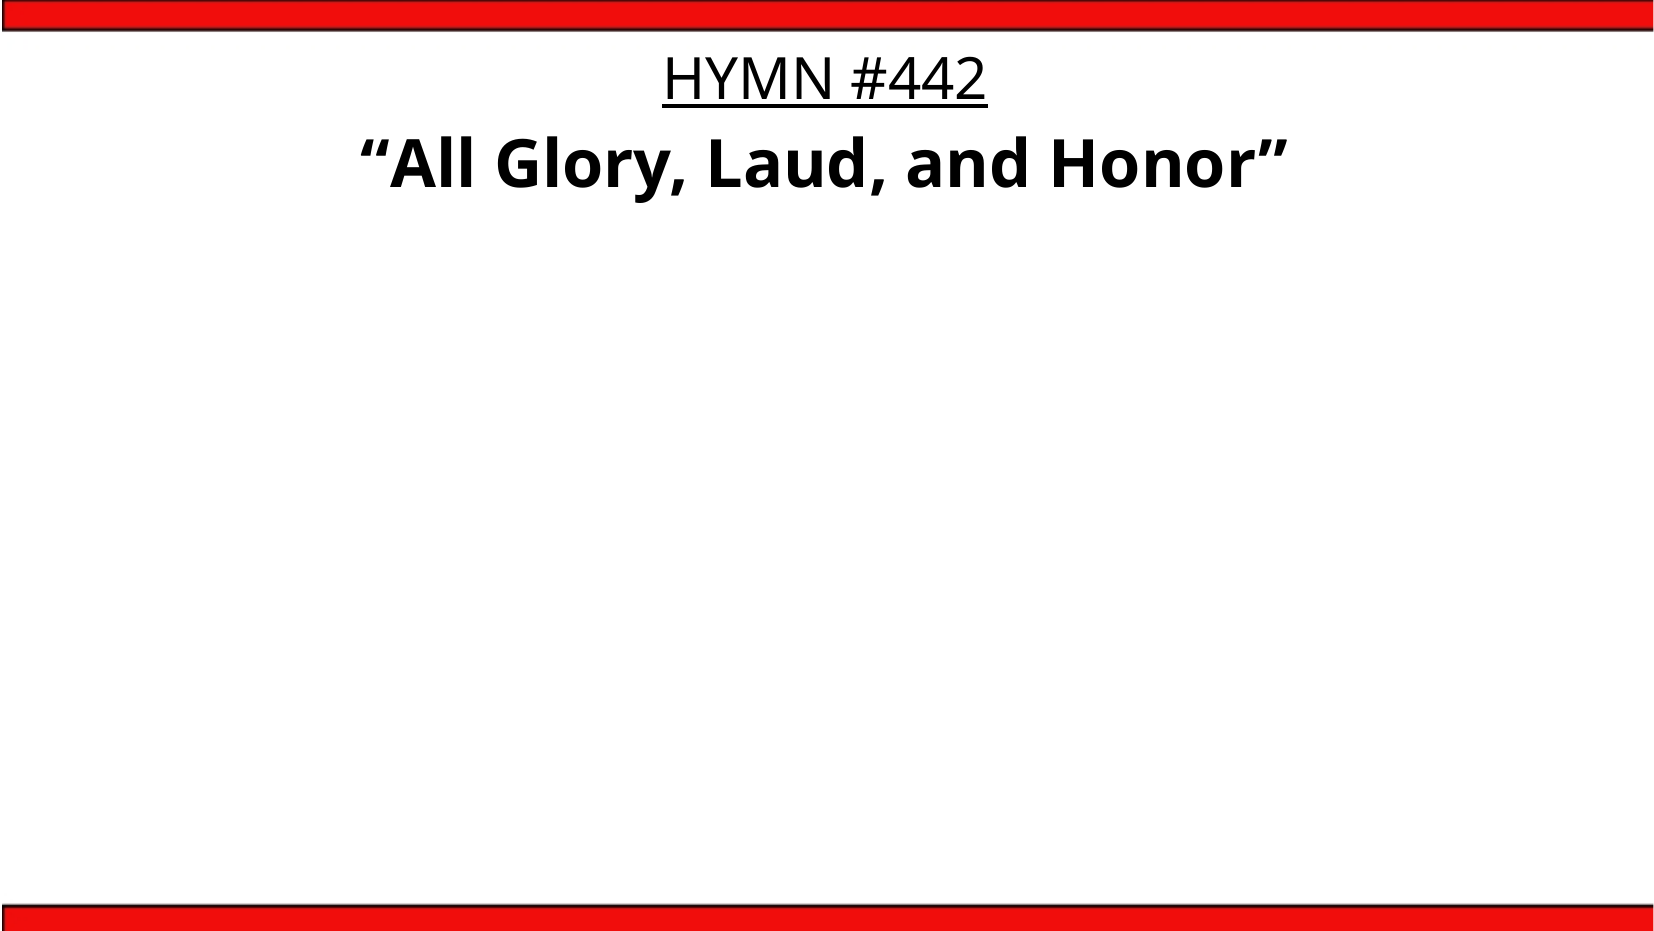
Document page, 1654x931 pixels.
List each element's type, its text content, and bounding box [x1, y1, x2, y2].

picture [2, 0, 1654, 931]
text_box HYMN #442 “All Glory, Laud, and Honor” [60, 30, 1591, 256]
